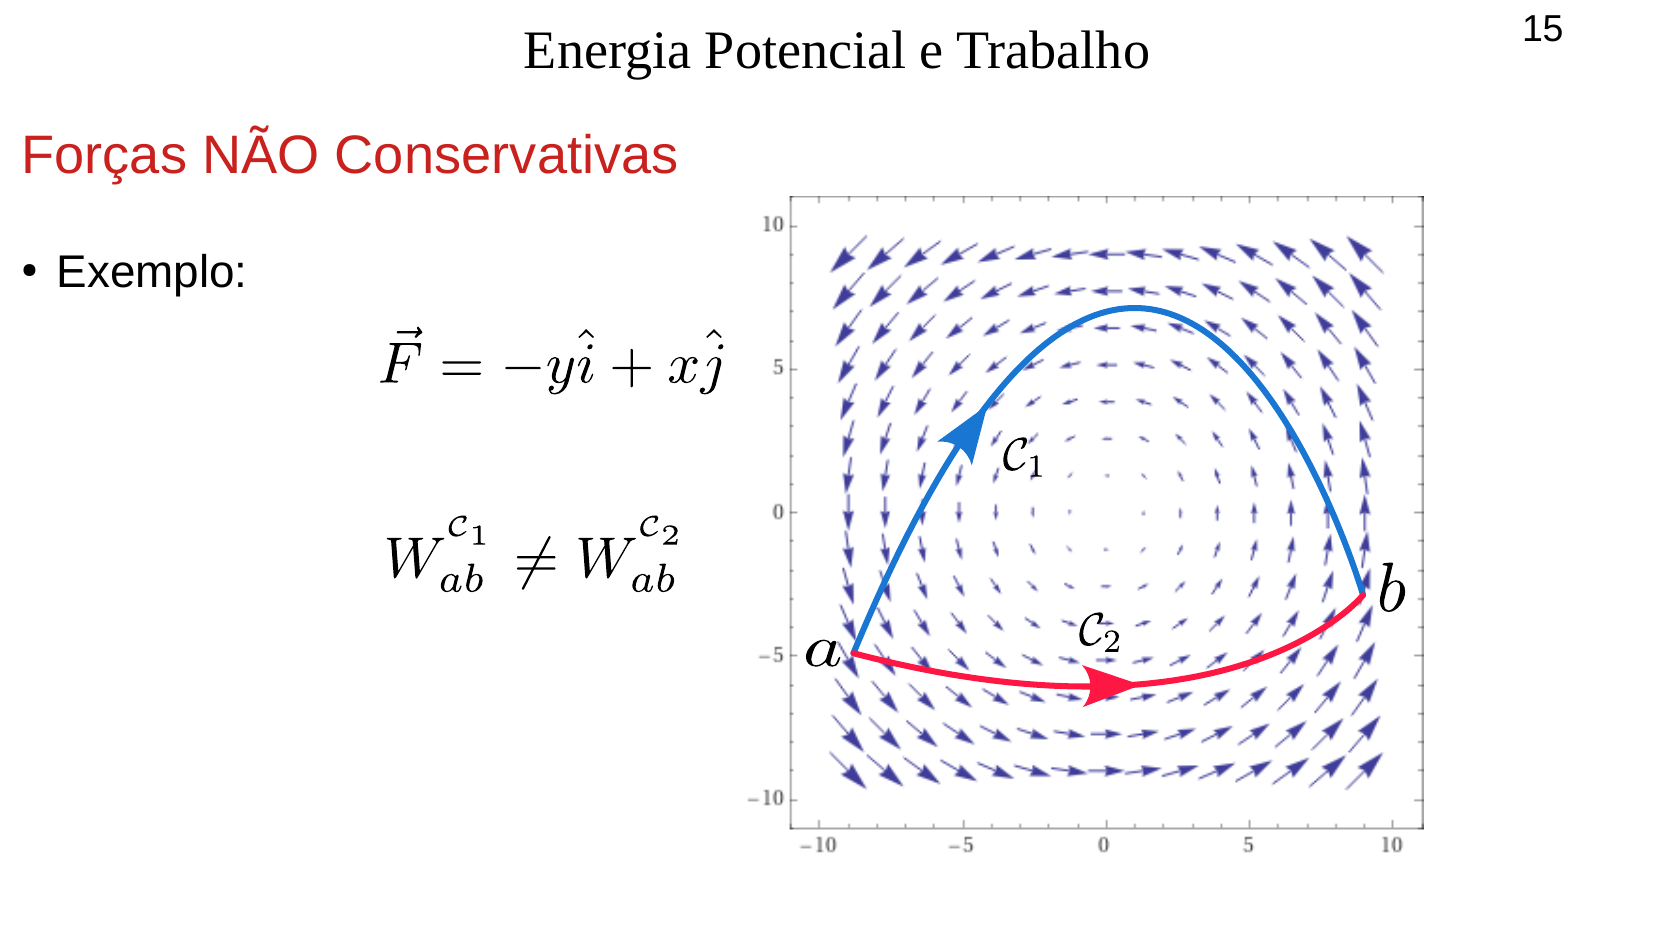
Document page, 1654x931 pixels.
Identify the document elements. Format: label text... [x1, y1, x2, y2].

text_box Forças NÃO Conservativas Exemplo: [6, 117, 1644, 347]
text_box <number> [1507, 0, 1654, 71]
picture [375, 324, 726, 397]
picture [747, 196, 1424, 860]
picture [381, 513, 680, 595]
text_box Energia Potencial e Trabalho [509, 0, 1166, 88]
